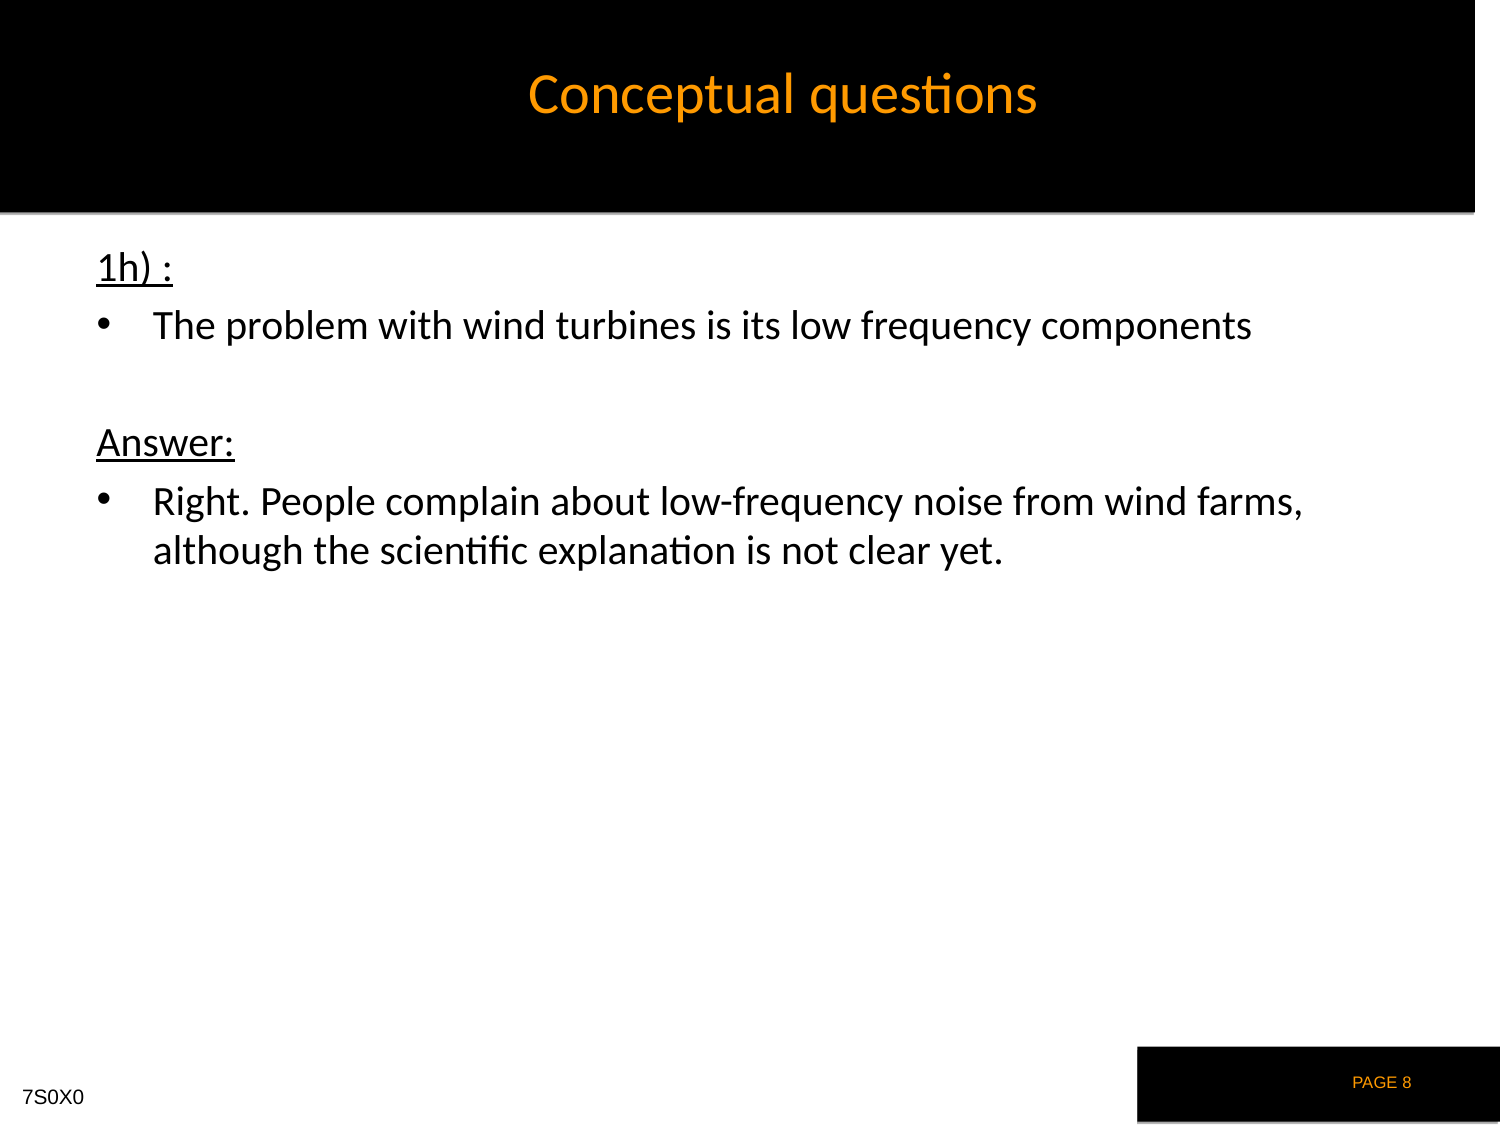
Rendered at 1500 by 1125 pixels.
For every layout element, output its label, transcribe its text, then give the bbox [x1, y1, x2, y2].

text_box PAGE 8 [1352, 1066, 1453, 1098]
text_box [1137, 1046, 1500, 1122]
text_box 7S0X0 [22, 1080, 613, 1112]
text_box Conceptual questions [125, 48, 1442, 200]
list 1h) : The problem with wind turbines is its low frequency components Answer: Right. People complain about low-frequency noise from wind farms, although the scientific explanation is not clear yet. [81, 232, 1394, 882]
text_box [0, 0, 1475, 213]
